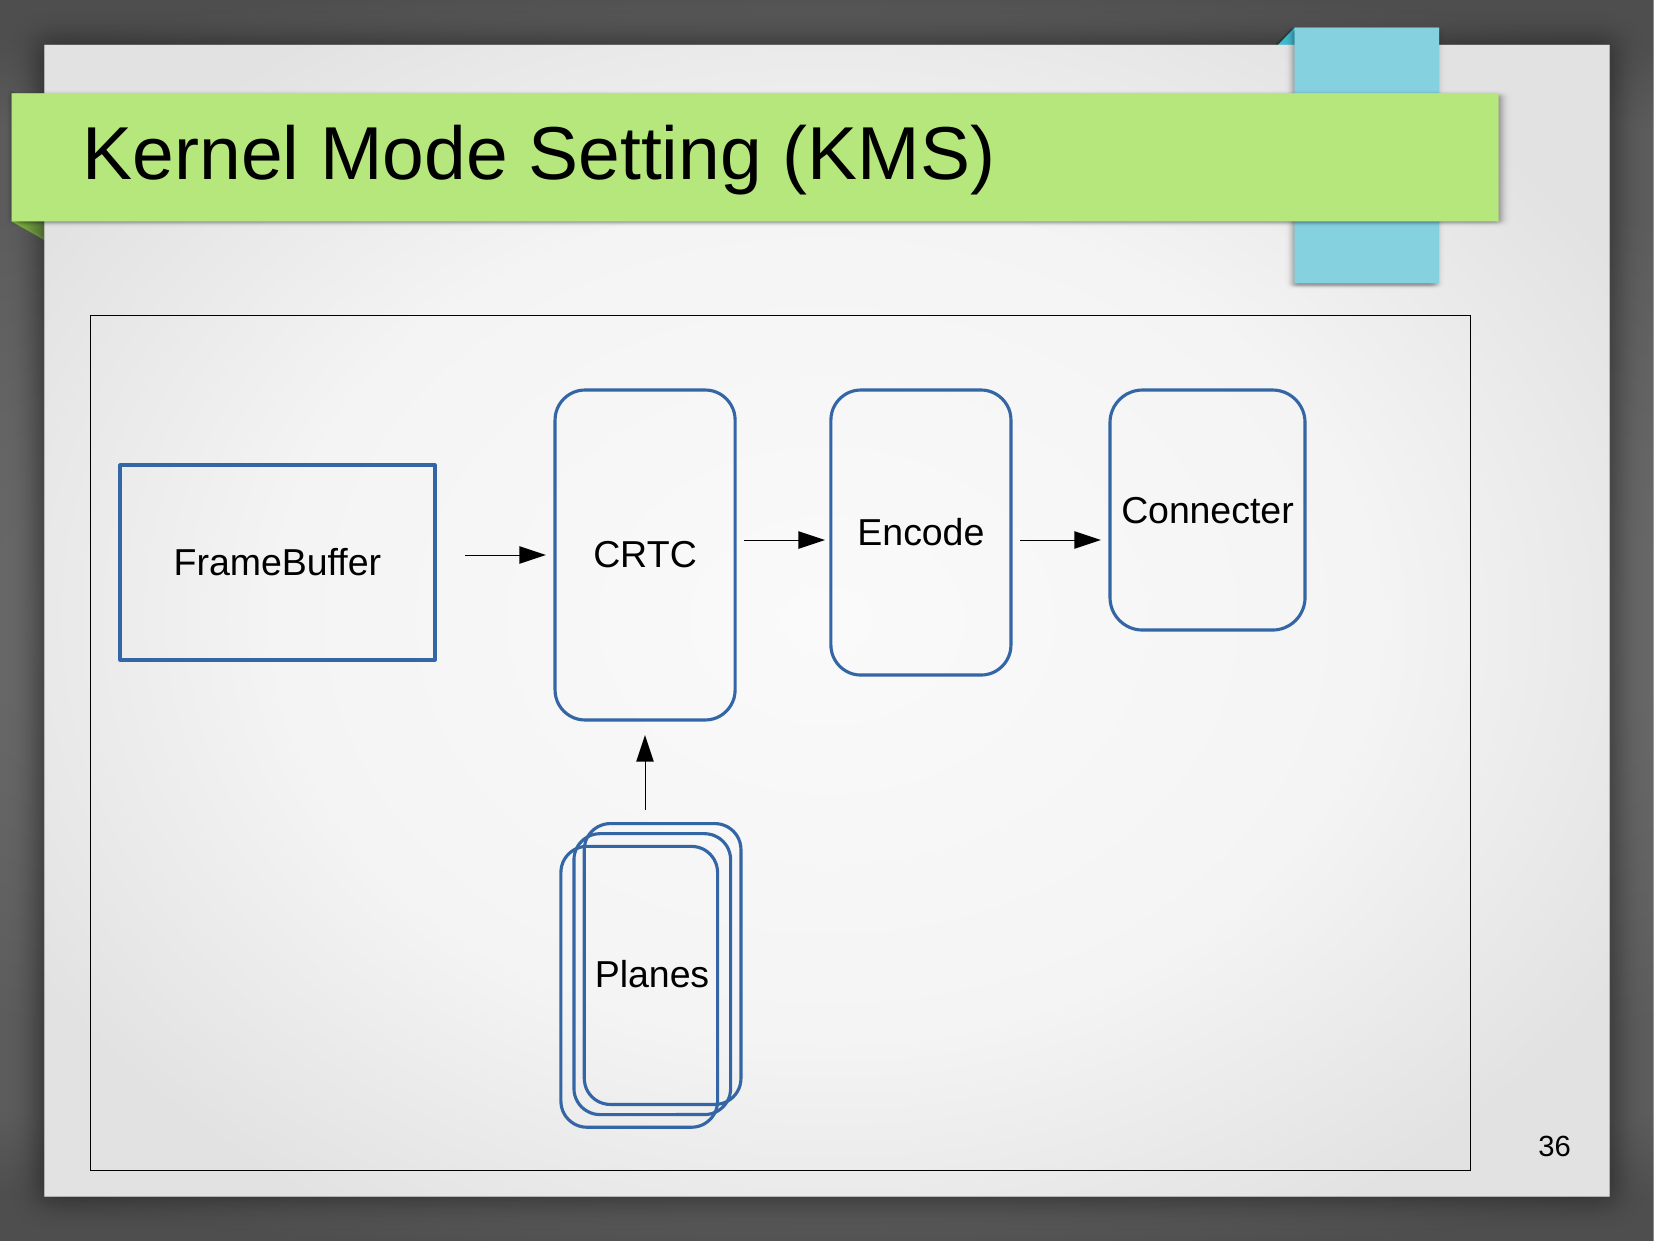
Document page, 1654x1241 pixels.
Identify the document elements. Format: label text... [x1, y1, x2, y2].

title Kernel Mode Setting (KMS) [82, 94, 1264, 213]
text_box CRTC [555, 390, 736, 721]
text_box Connecter [1110, 390, 1306, 631]
text_box Planes [573, 839, 725, 1115]
text_box FrameBuffer [120, 465, 436, 661]
text_box Planes [586, 833, 731, 1102]
text_box Encode [830, 390, 1011, 676]
picture [0, 0, 1654, 1241]
